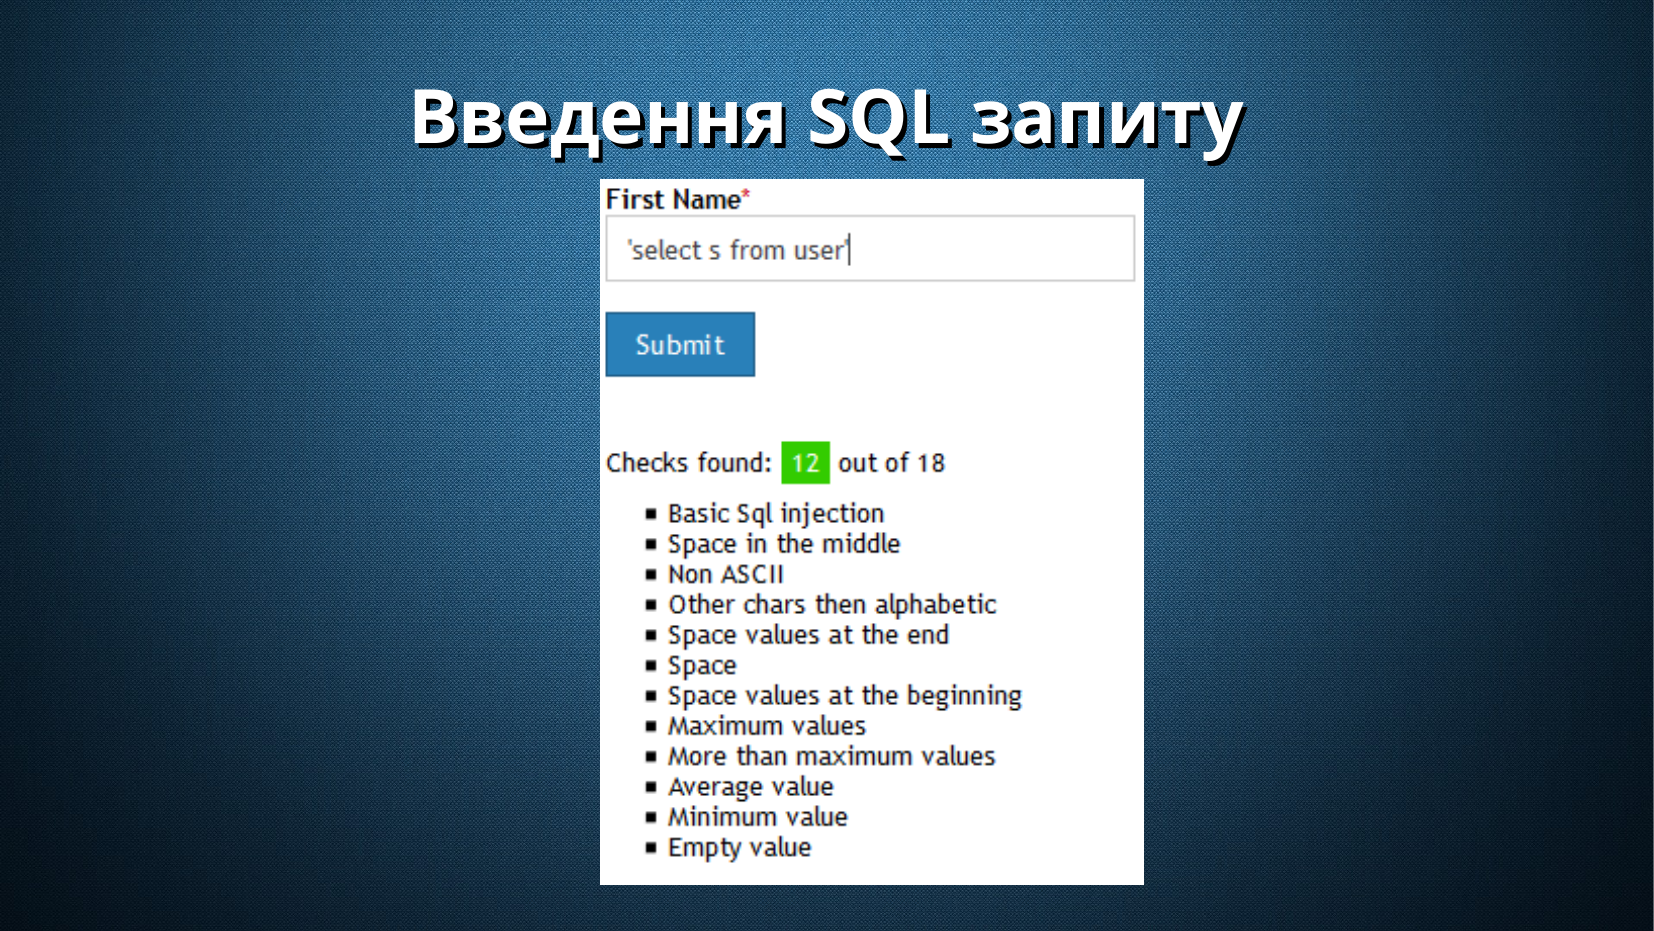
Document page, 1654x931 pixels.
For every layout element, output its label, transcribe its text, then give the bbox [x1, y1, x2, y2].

title Введення SQL запиту [82, 37, 1571, 193]
picture [0, 0, 1654, 931]
